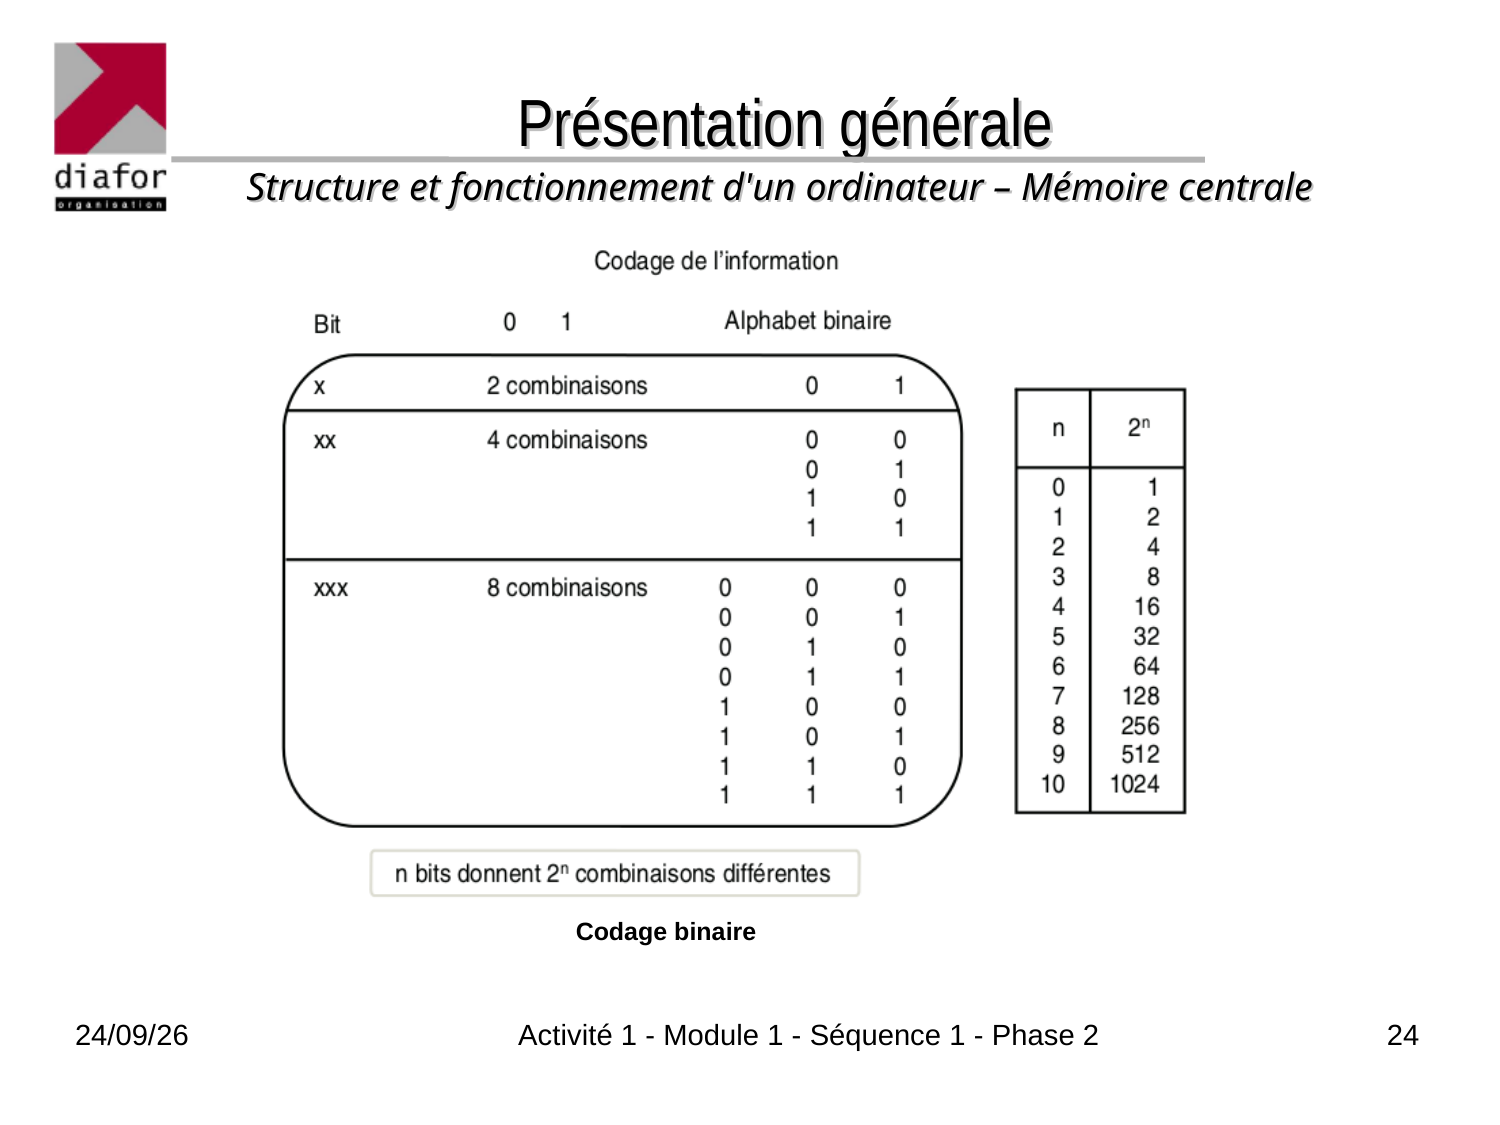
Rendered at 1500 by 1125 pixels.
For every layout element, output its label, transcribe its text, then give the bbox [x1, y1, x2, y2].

picture [53, 42, 168, 213]
text_box Codage binaire [561, 915, 772, 953]
picture [177, 218, 1211, 912]
title Présentation générale Structure et fonctionnement d'un ordinateur – Mémoire centrale [110, 45, 1461, 250]
